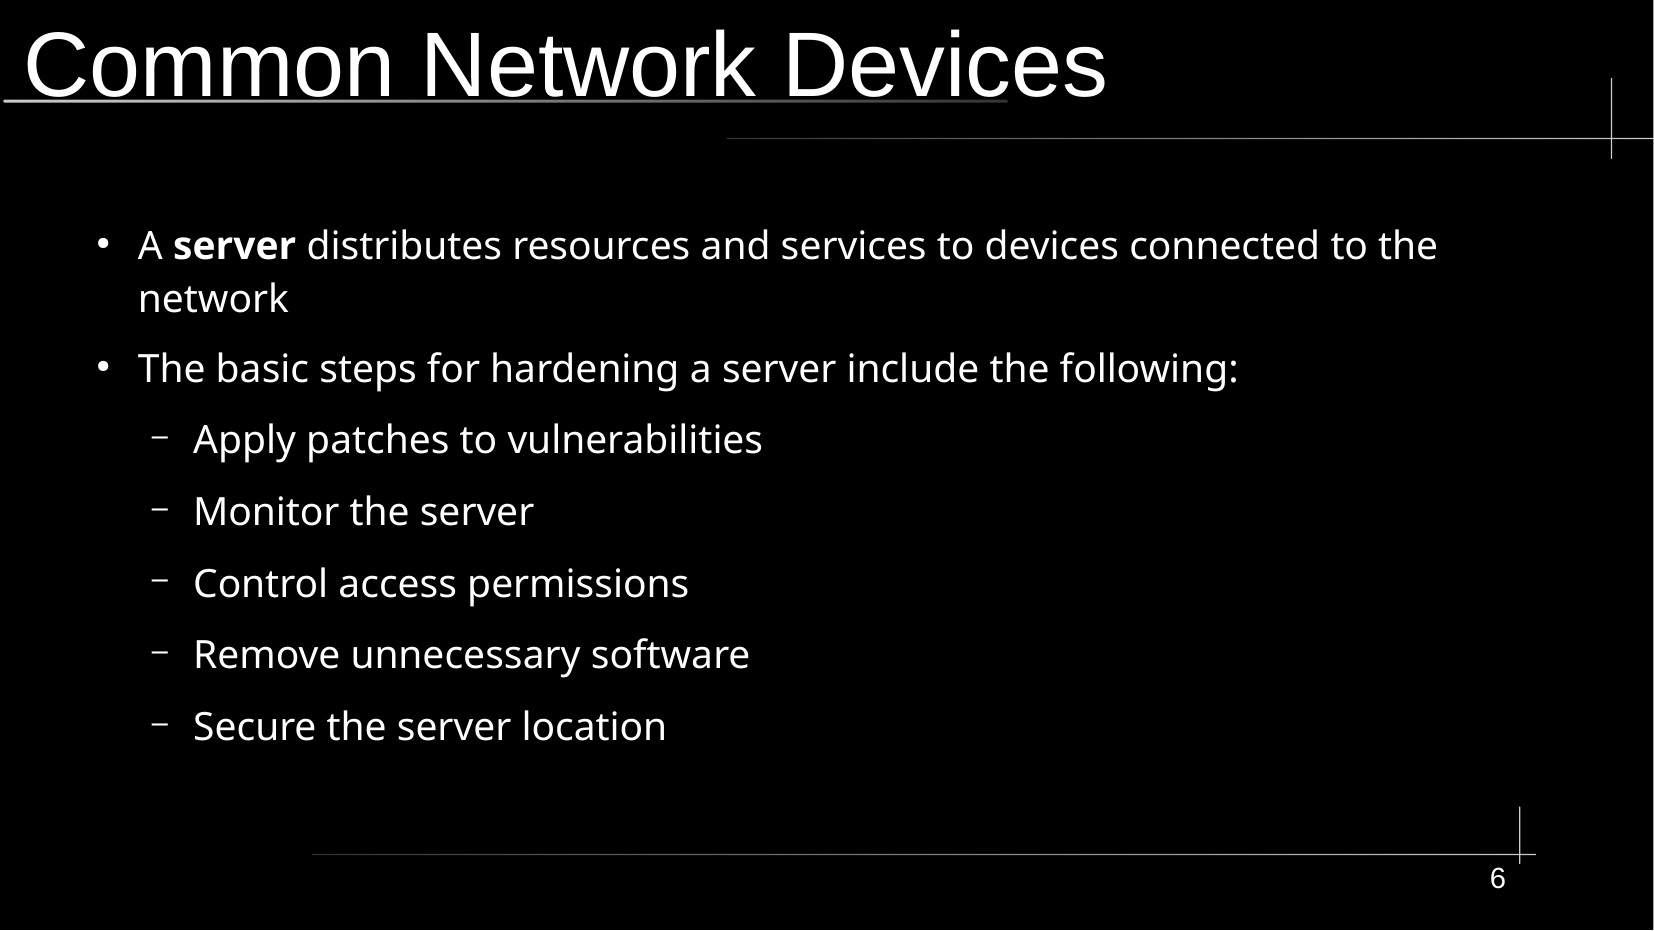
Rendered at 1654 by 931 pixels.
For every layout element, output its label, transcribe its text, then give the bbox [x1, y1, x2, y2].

title Common Network Devices [23, 11, 1589, 119]
list A server distributes resources and services to devices connected to the network The basic steps for hardening a server include the following: Apply patches to vulnerabilities Monitor the server Control access permissions Remove unnecessary software Secure the server location [82, 217, 1571, 758]
